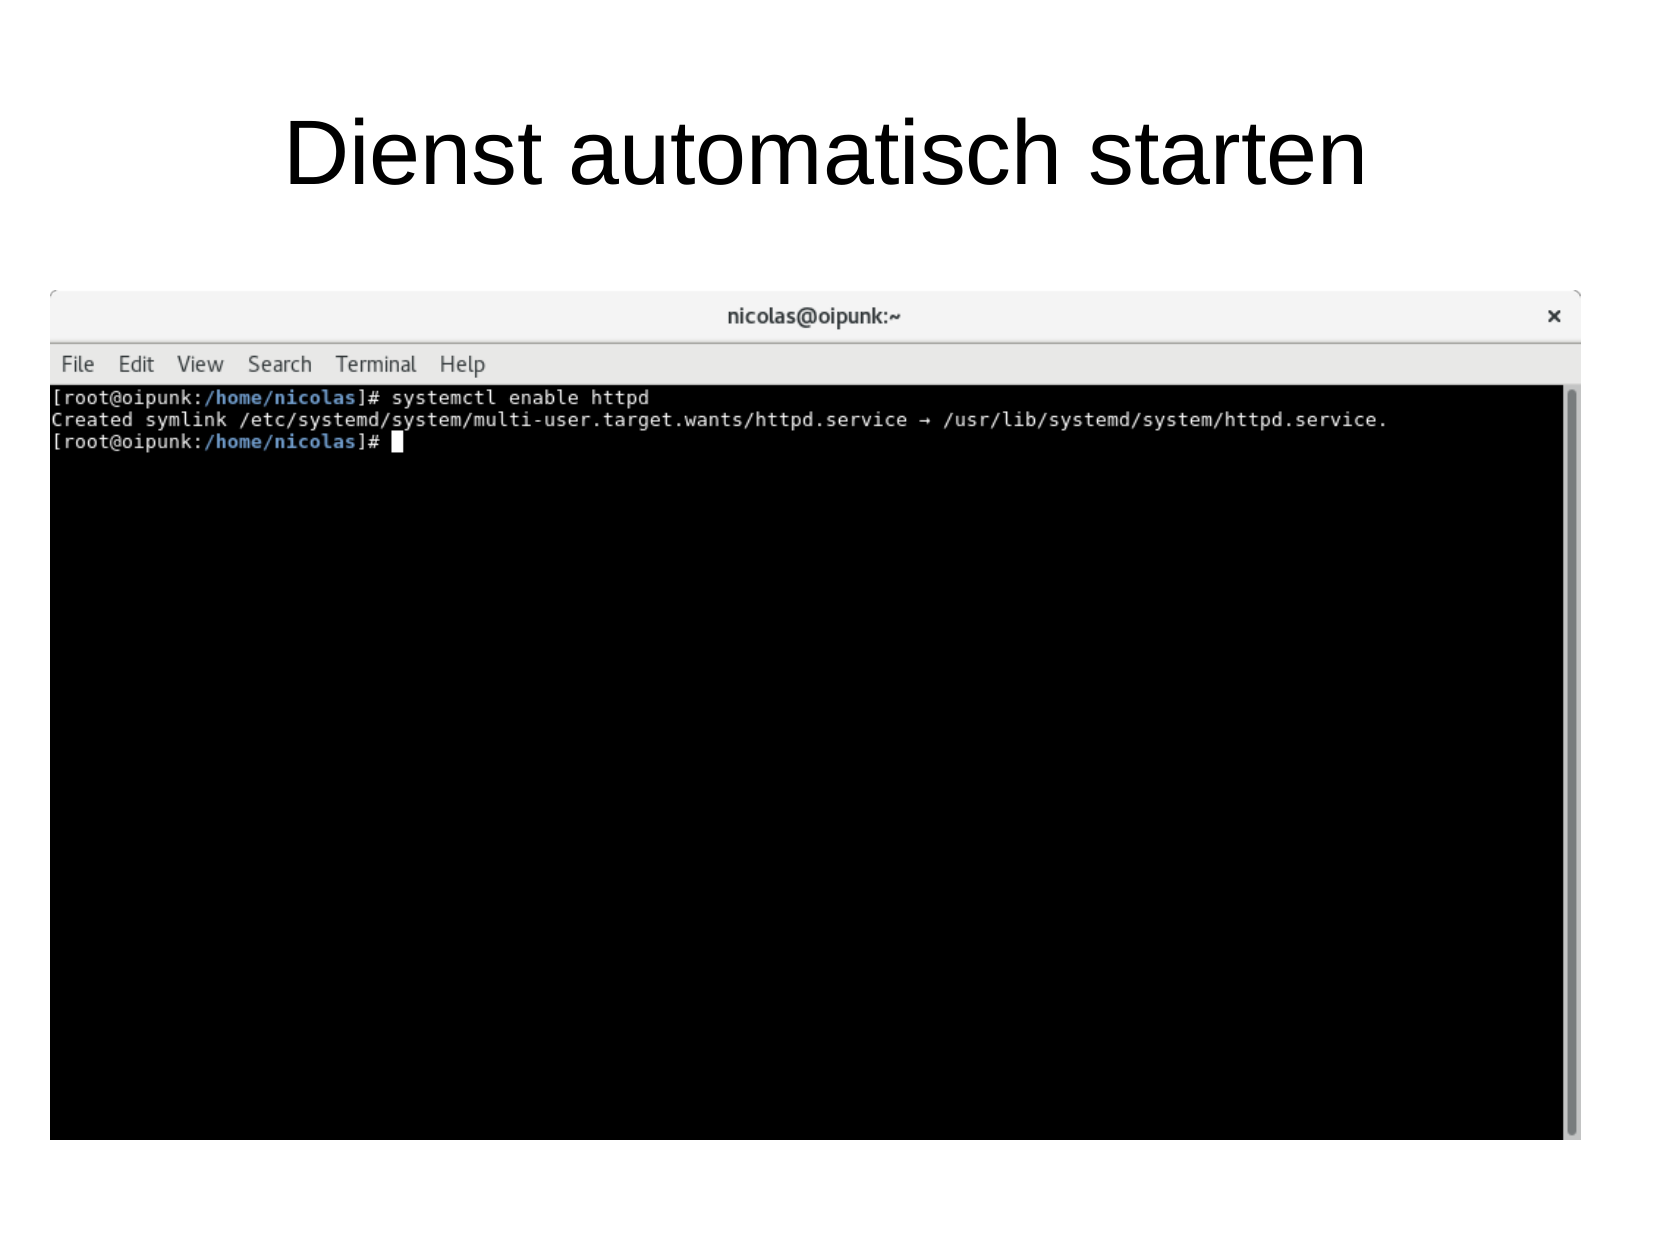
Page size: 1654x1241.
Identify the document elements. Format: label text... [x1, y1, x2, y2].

picture [50, 290, 1581, 1141]
title Dienst automatisch starten [82, 49, 1571, 257]
